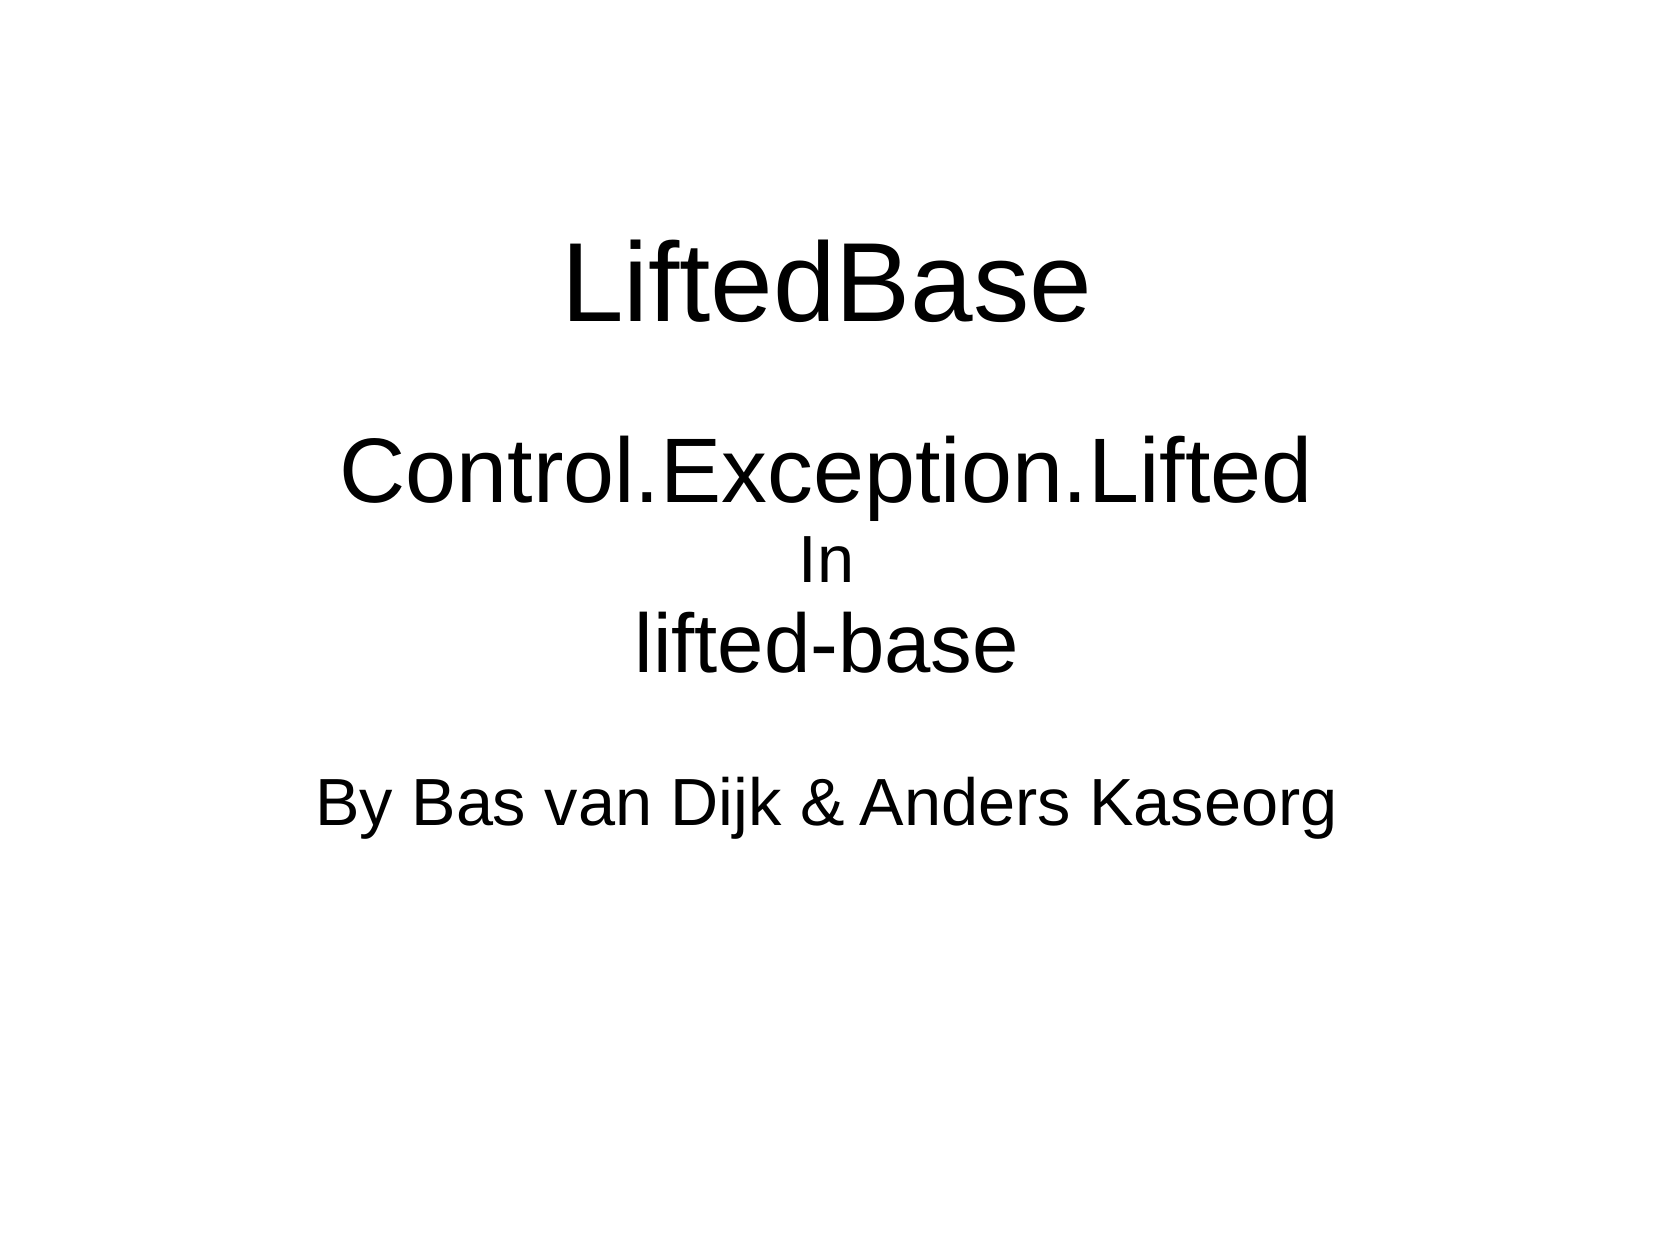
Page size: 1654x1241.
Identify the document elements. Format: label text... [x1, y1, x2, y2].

subtitle LiftedBase Control.Exception.Lifted In lifted-base By Bas van Dijk & Anders Kaseorg [82, 49, 1571, 1010]
